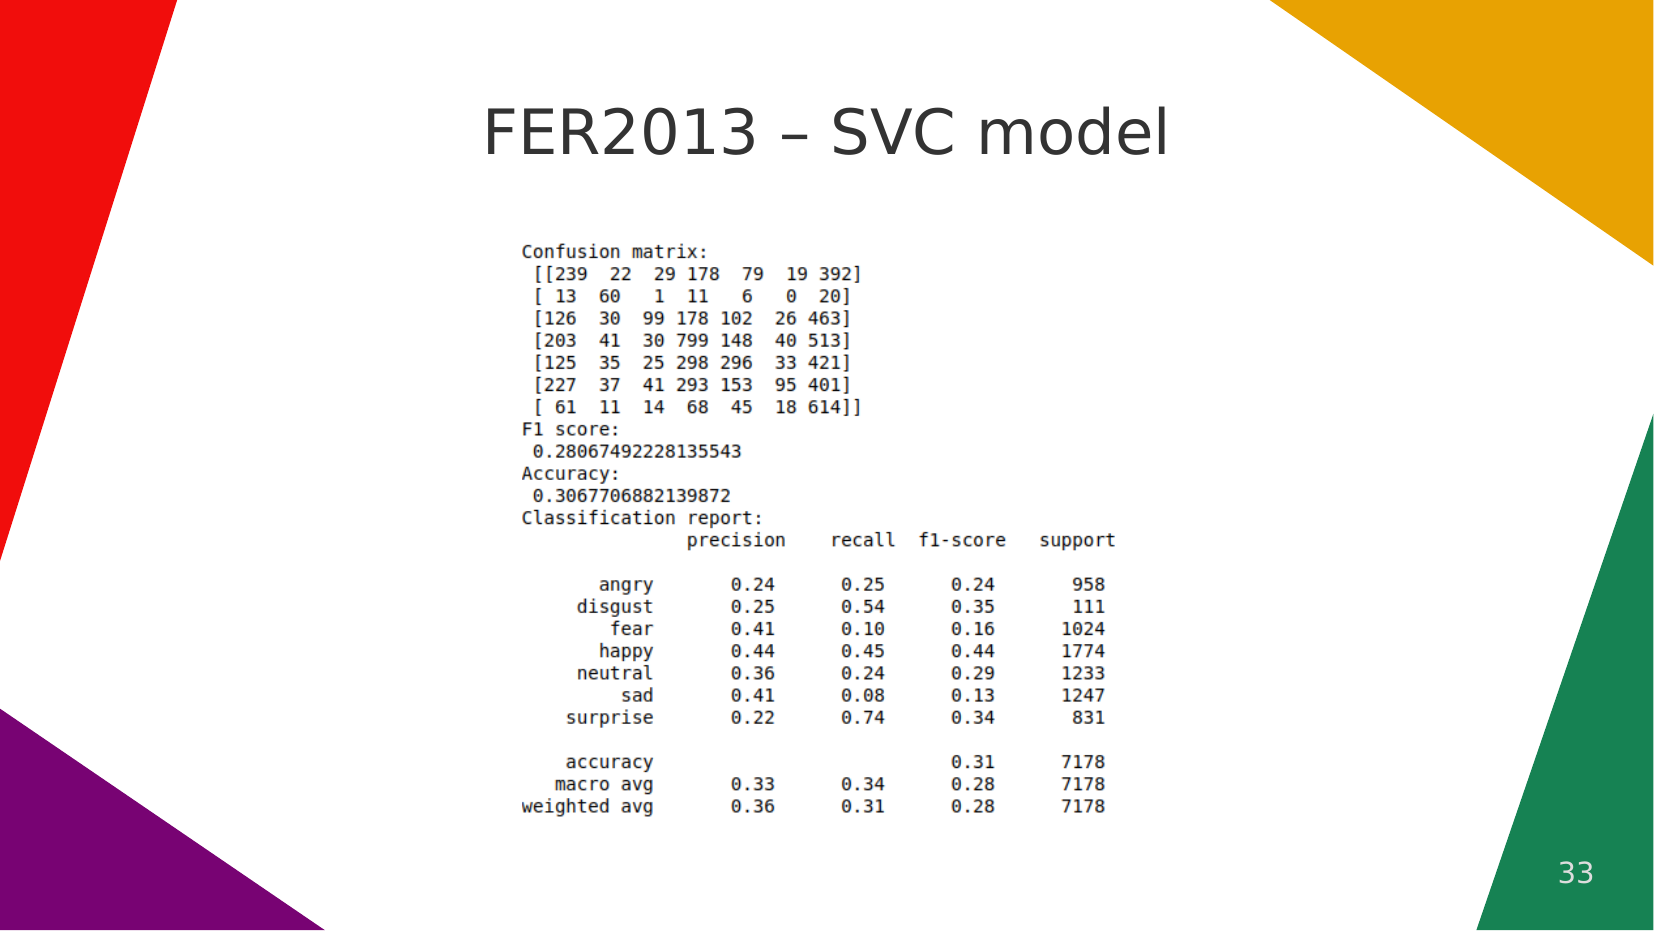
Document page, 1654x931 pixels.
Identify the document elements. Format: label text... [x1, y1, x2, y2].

title FER2013 – SVC model [118, 59, 1536, 207]
picture [508, 236, 1145, 827]
